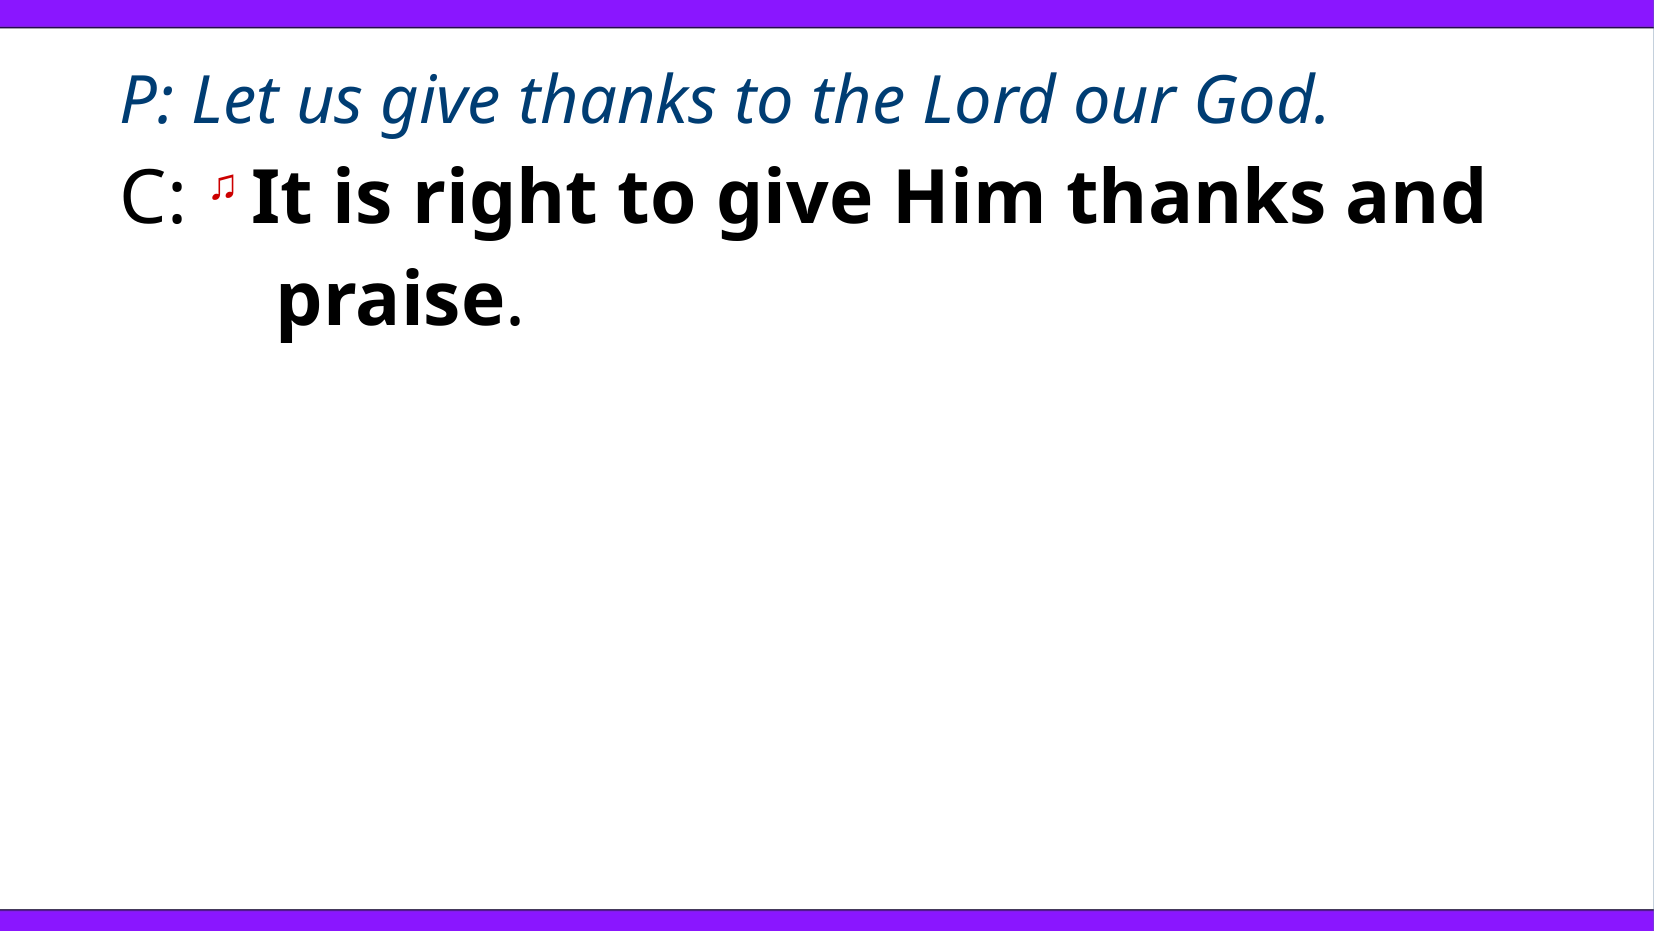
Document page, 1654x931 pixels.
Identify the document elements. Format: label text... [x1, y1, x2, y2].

text_box P: Let us give thanks to the Lord our God. C: ♫ It is right to give Him thanks and praise. [105, 45, 1546, 349]
picture [0, 0, 1654, 931]
